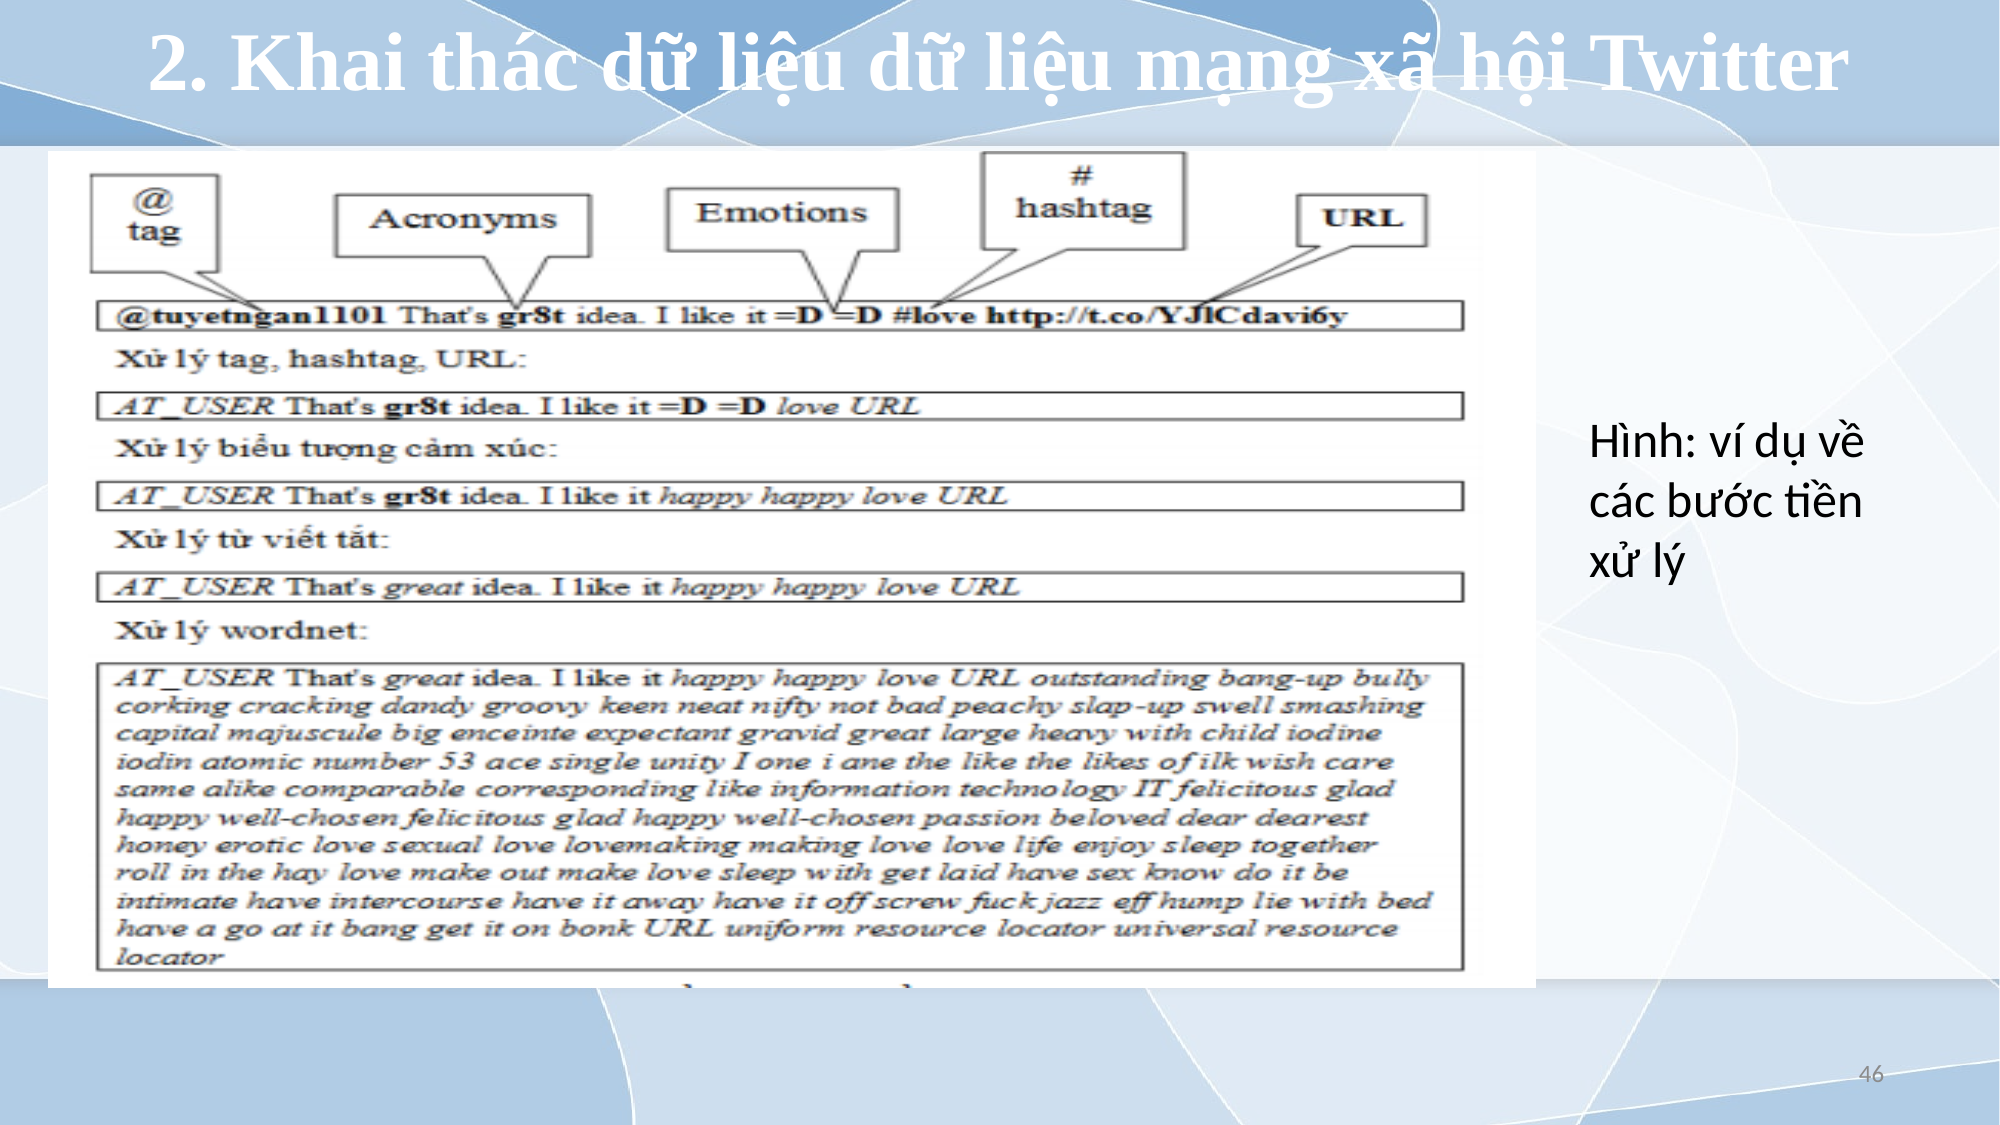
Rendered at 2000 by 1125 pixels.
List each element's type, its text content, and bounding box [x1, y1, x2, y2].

text_box 2. Khai thác dữ liệu dữ liệu mạng xã hội Twitter [0, 0, 2000, 115]
picture [48, 151, 1536, 988]
slide_number <number> [1432, 1042, 1900, 1103]
text_box Hình: ví dụ về các bước tiền xử lý [1574, 399, 1913, 595]
